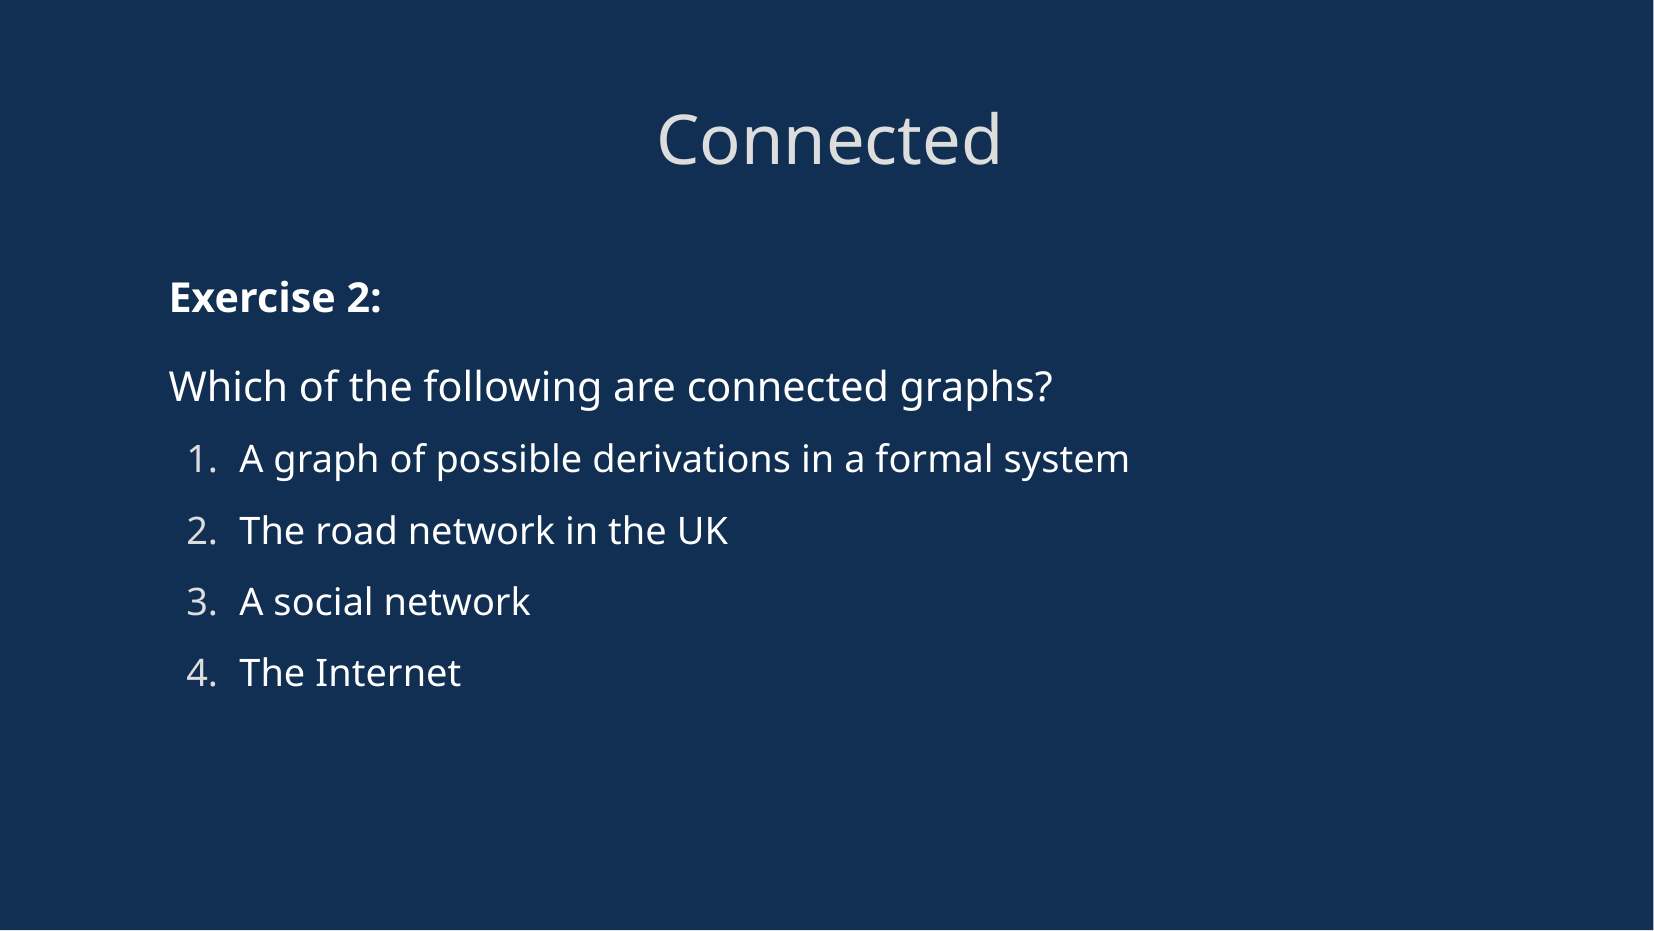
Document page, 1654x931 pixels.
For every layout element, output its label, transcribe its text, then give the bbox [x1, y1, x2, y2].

list Exercise 2: Which of the following are connected graphs? A graph of possible derivations in a formal system The road network in the UK A social network The Internet [97, 268, 1563, 806]
title Connected [97, 56, 1563, 220]
